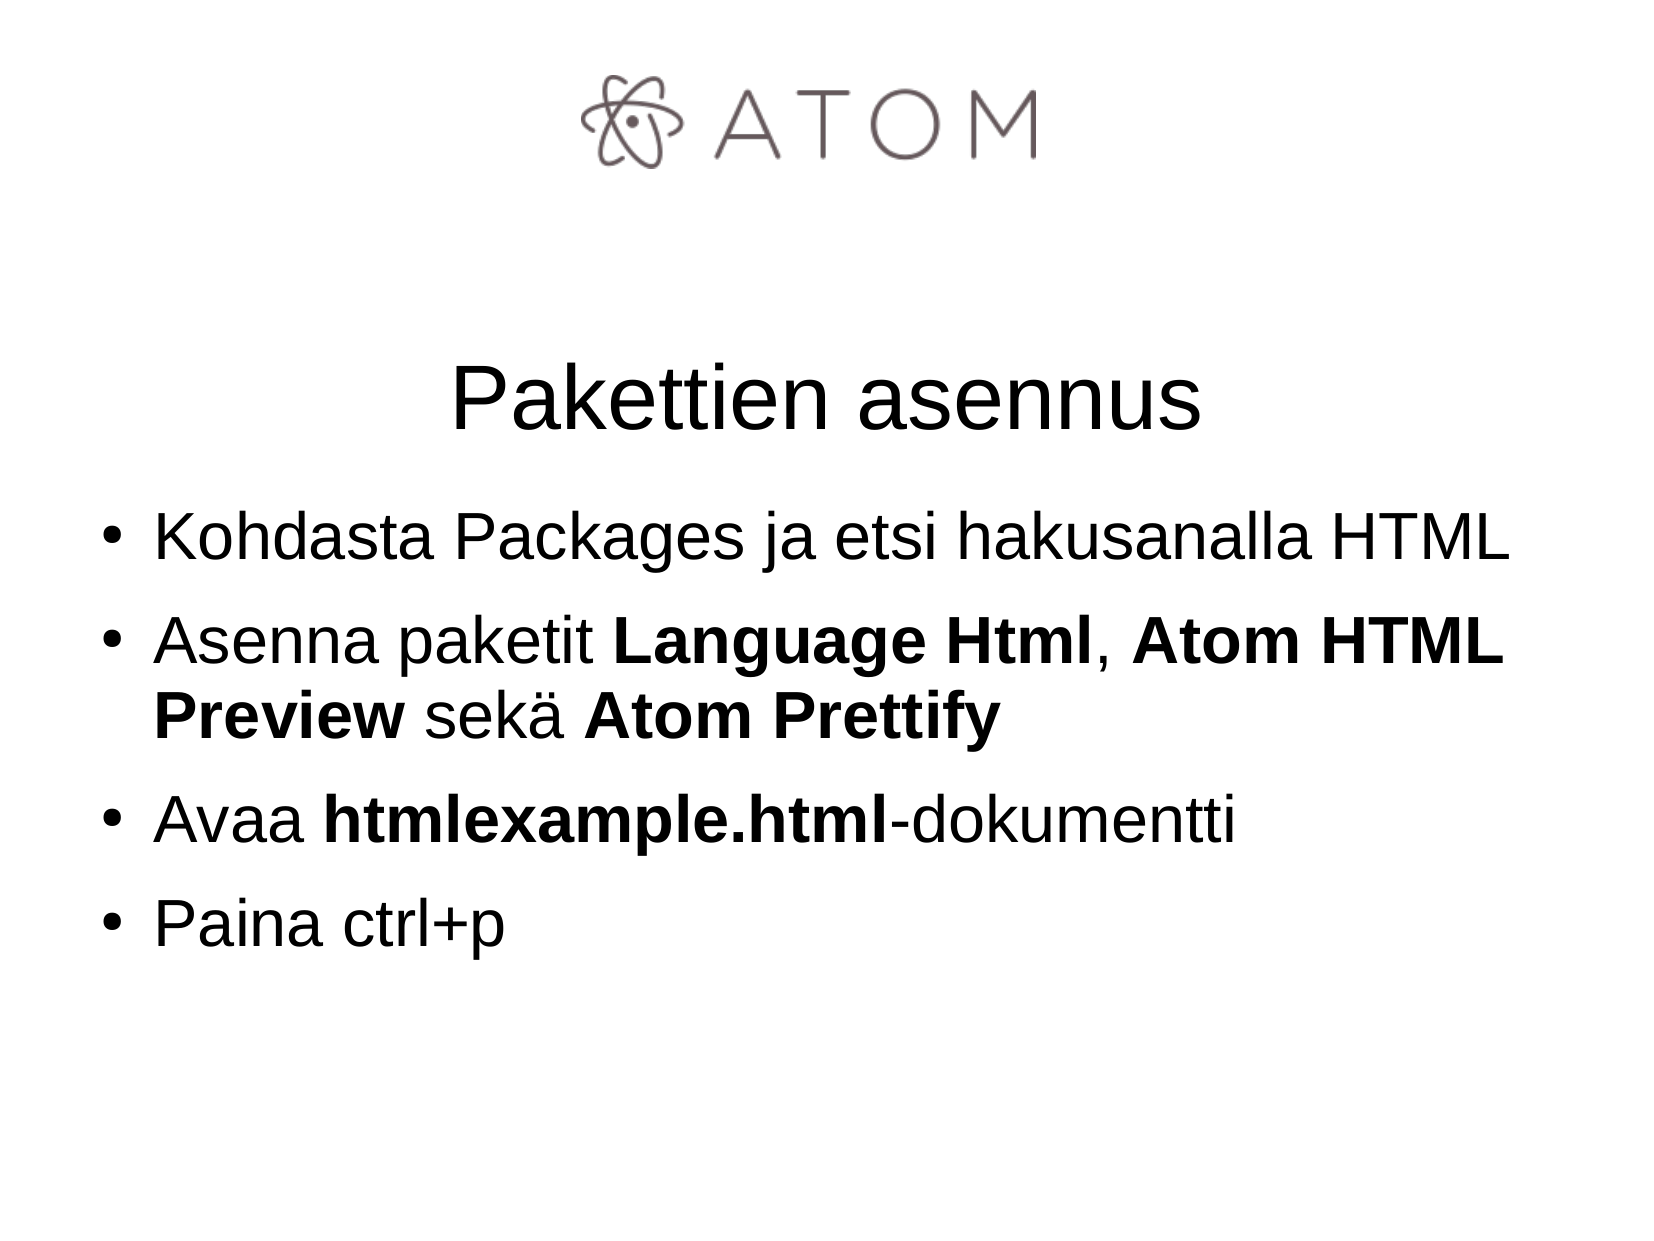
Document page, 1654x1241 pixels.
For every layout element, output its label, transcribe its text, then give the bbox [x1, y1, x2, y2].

title Pakettien asennus [82, 141, 1571, 290]
list Kohdasta Packages ja etsi hakusanalla HTML Asenna paketit Language Html, Atom HTML Preview sekä Atom Prettify Avaa htmlexample.html-dokumentti Paina ctrl+p [82, 290, 1571, 1010]
picture [581, 75, 1036, 169]
